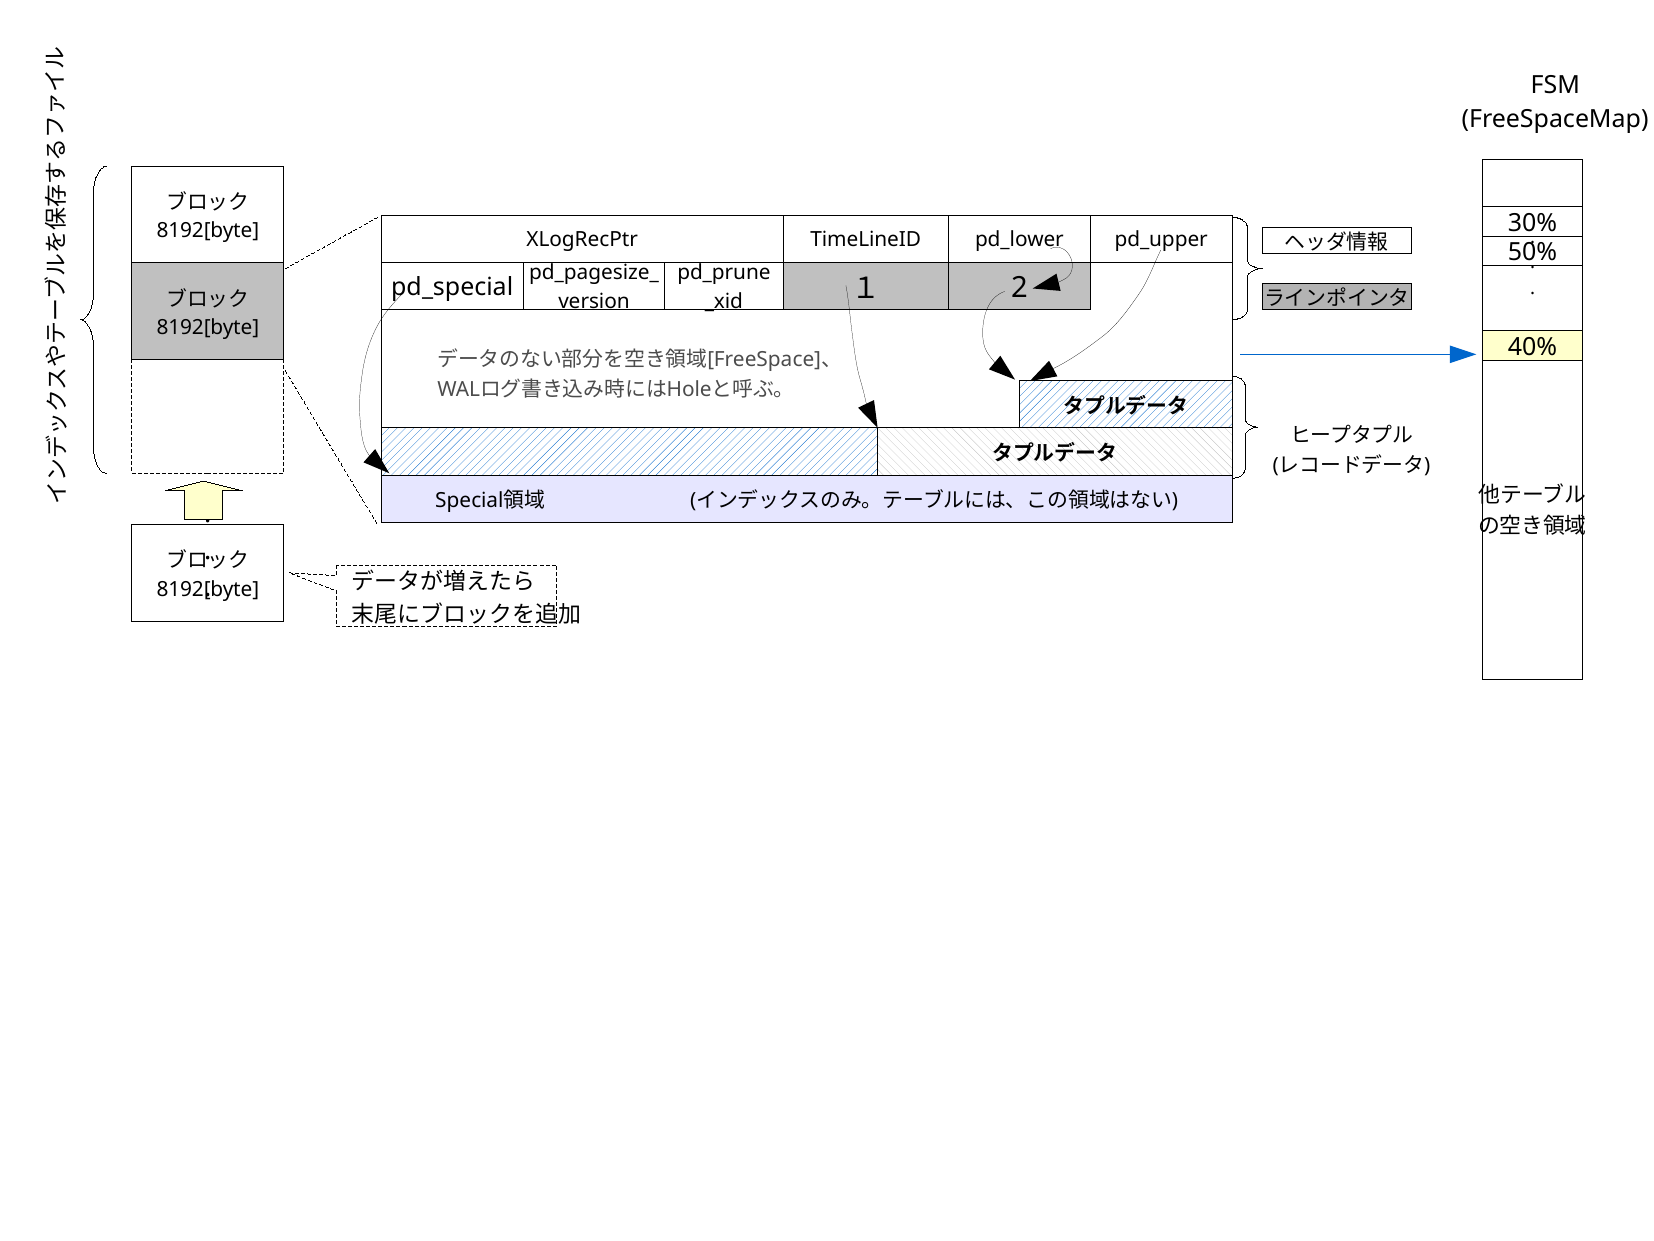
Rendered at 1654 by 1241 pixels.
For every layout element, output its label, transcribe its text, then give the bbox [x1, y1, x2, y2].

text_box pd_lower [948, 215, 1090, 262]
text_box データのない部分を空き領域[FreeSpace]、 WALログ書き込み時にはHoleと呼ぶ。 [428, 160, 851, 408]
text_box XLogRecPtr [381, 215, 539, 262]
text_box TimeLineID [783, 215, 948, 262]
text_box タプルデータ [1019, 380, 1233, 428]
text_box . . . 他テーブル の空き領域 [1482, 266, 1583, 330]
text_box ラインポインタ [1262, 283, 1412, 310]
text_box インデックスやテーブルを保存するファイル [29, 29, 74, 519]
text_box pd_prune _xid [664, 262, 783, 310]
text_box pd_pagesize_ version [585, 262, 664, 310]
text_box [165, 481, 243, 520]
text_box ブロック 8192[byte] [131, 262, 284, 360]
text_box pd_upper [1090, 215, 1233, 263]
text_box 40% [1482, 330, 1583, 361]
text_box ブロック 8192[byte] [131, 524, 284, 622]
text_box 50% [1482, 236, 1583, 266]
text_box １ [783, 262, 948, 310]
text_box データが増えたら 末尾にブロックを追加 [289, 565, 557, 627]
text_box FSM (FreeSpaceMap) [1446, 59, 1648, 134]
text_box 2 [948, 262, 1091, 310]
text_box Special領域 (インデックスのみ。テーブルには、この領域はない) [381, 476, 1233, 523]
text_box . . . 他テーブル の空き領域 [1482, 159, 1583, 206]
text_box ヘッダ情報 [1262, 227, 1412, 254]
text_box pd_special [381, 262, 523, 310]
text_box タプルデータ [878, 427, 1233, 476]
text_box 30% [1482, 206, 1583, 236]
text_box ブロック 8192[byte] [131, 166, 284, 262]
text_box . . . . [131, 360, 284, 474]
text_box XLogRecPtr [573, 215, 783, 262]
text_box [381, 427, 878, 476]
text_box ヒープタプル (レコードデータ) [1257, 410, 1454, 476]
text_box . . . 他テーブル の空き領域 [1482, 361, 1583, 680]
